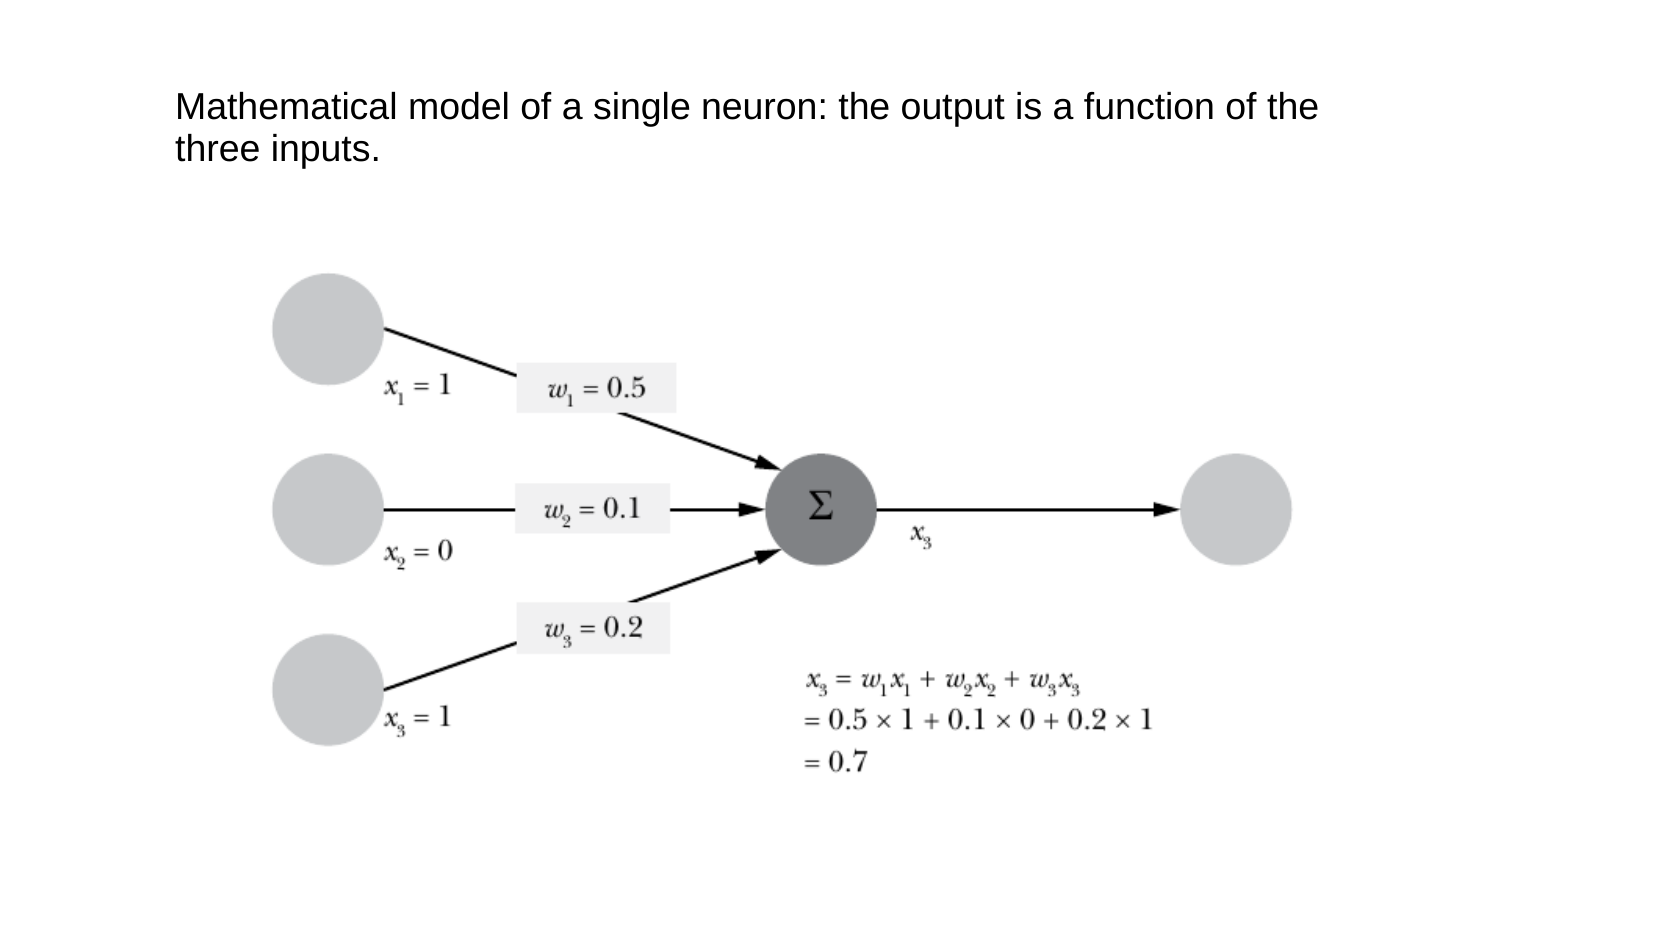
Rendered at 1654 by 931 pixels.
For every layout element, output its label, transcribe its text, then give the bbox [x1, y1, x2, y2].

picture [240, 255, 1312, 792]
text_box Mathematical model of a single neuron: the output is a function of the three inputs. [160, 78, 1335, 178]
